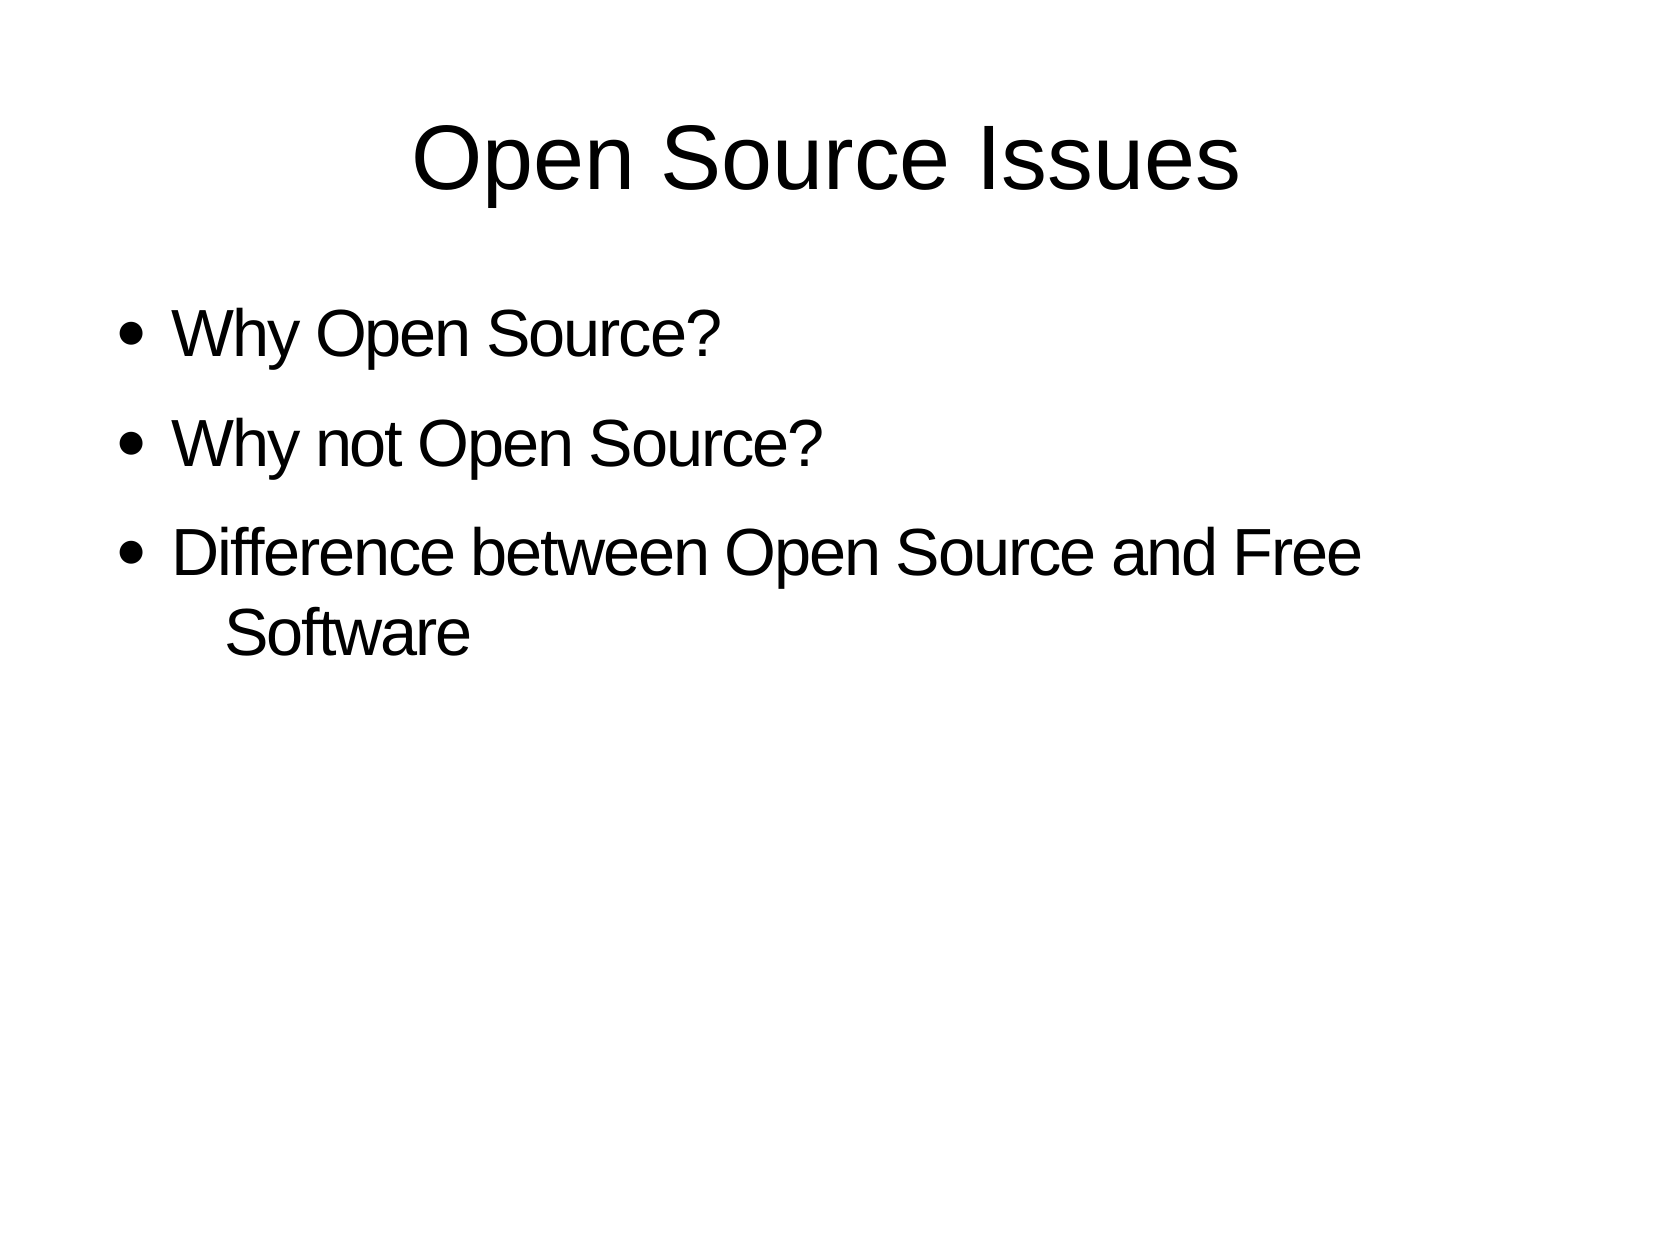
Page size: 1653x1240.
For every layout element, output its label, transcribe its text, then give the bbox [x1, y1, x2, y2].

text_box Open Source Issues [82, 102, 1571, 204]
text_box Why Open Source? Why not Open Source? Difference between Open Source and Free Software [82, 290, 1571, 1010]
